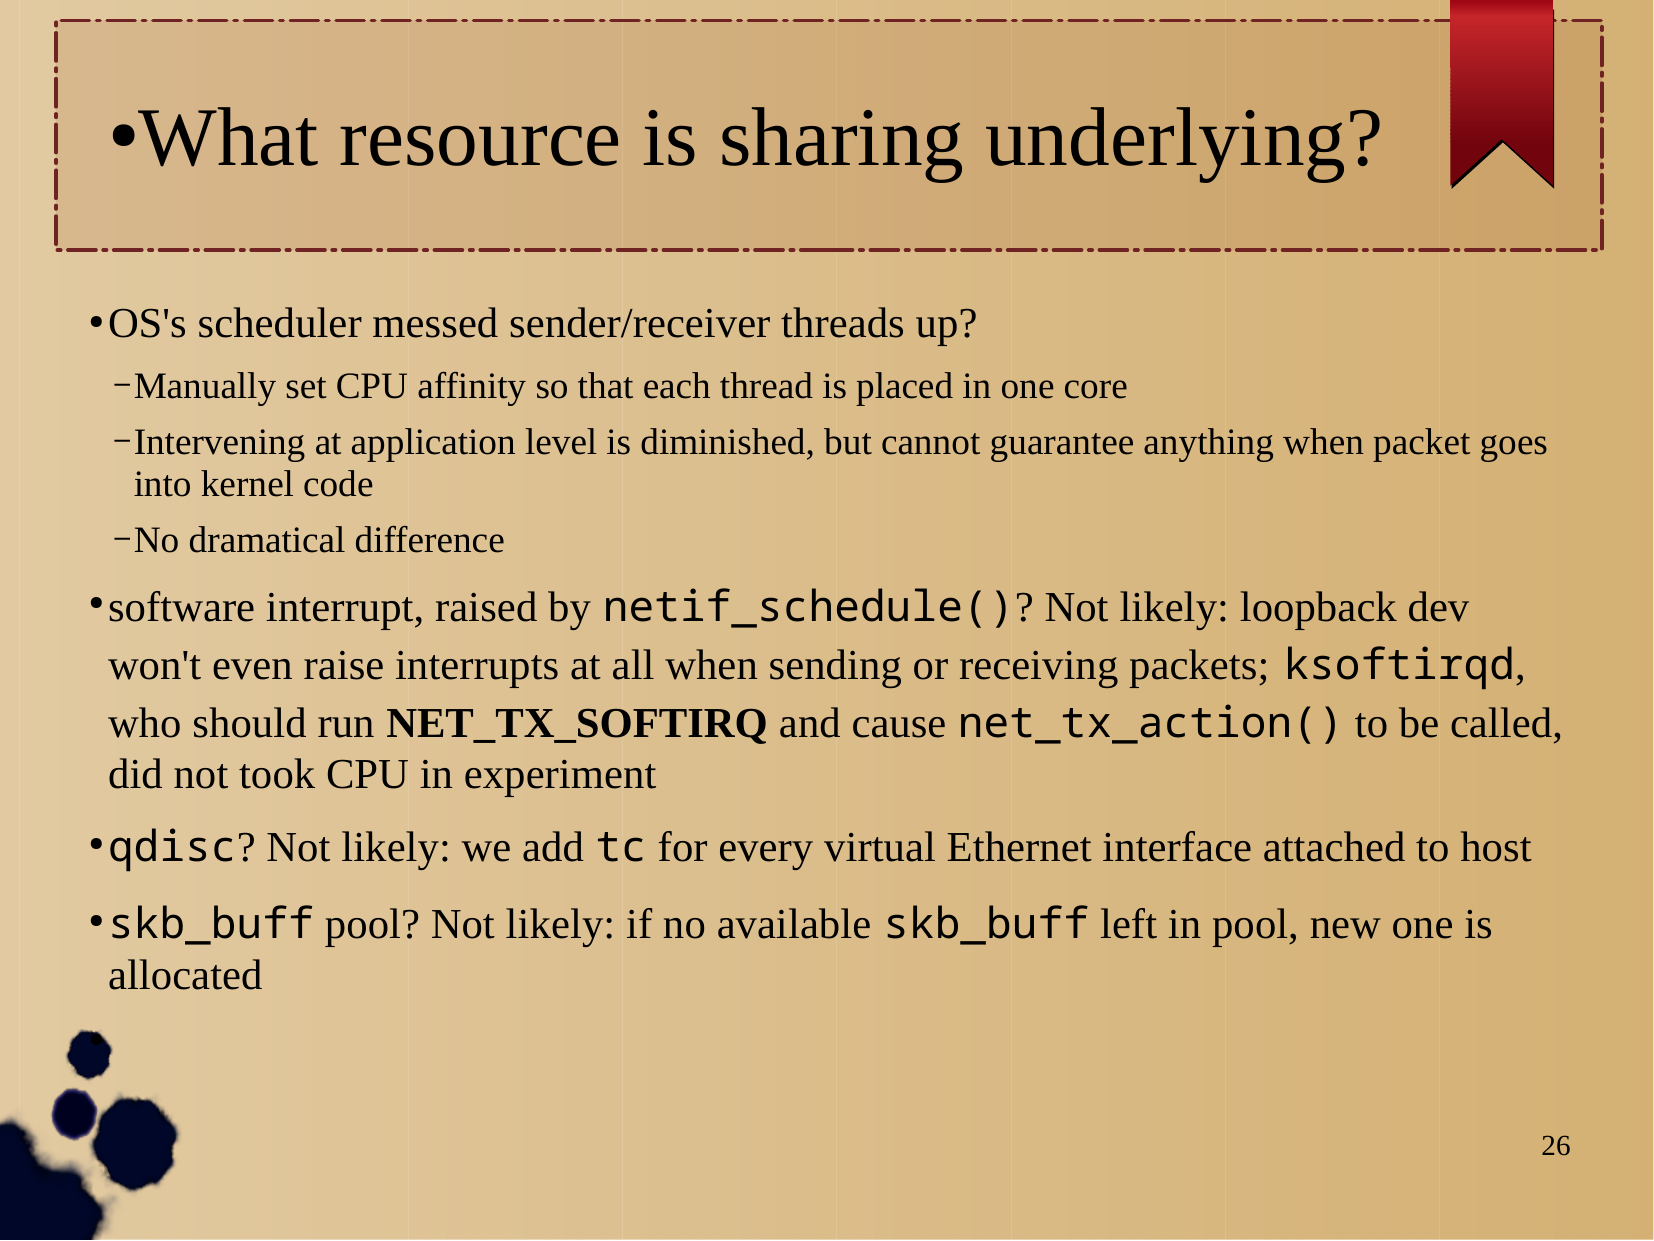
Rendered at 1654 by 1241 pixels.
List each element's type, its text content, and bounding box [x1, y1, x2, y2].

title What resource is sharing underlying? [82, 47, 1412, 229]
list OS's scheduler messed sender/receiver threads up? Manually set CPU affinity so that each thread is placed in one core Intervening at application level is diminished, but cannot guarantee anything when packet goes into kernel code No dramatical difference software interrupt, raised by netif_schedule()? Not likely: loopback dev won't even raise interrupts at all when sending or receiving packets; ksoftirqd, who should run NET_TX_SOFTIRQ and cause net_tx_action() to be called, did not took CPU in experiment qdisc? Not likely: we add tc for every virtual Ethernet interface attached to host skb_buff pool? Not likely: if no available skb_buff left in pool, new one is allocated [82, 299, 1571, 1019]
